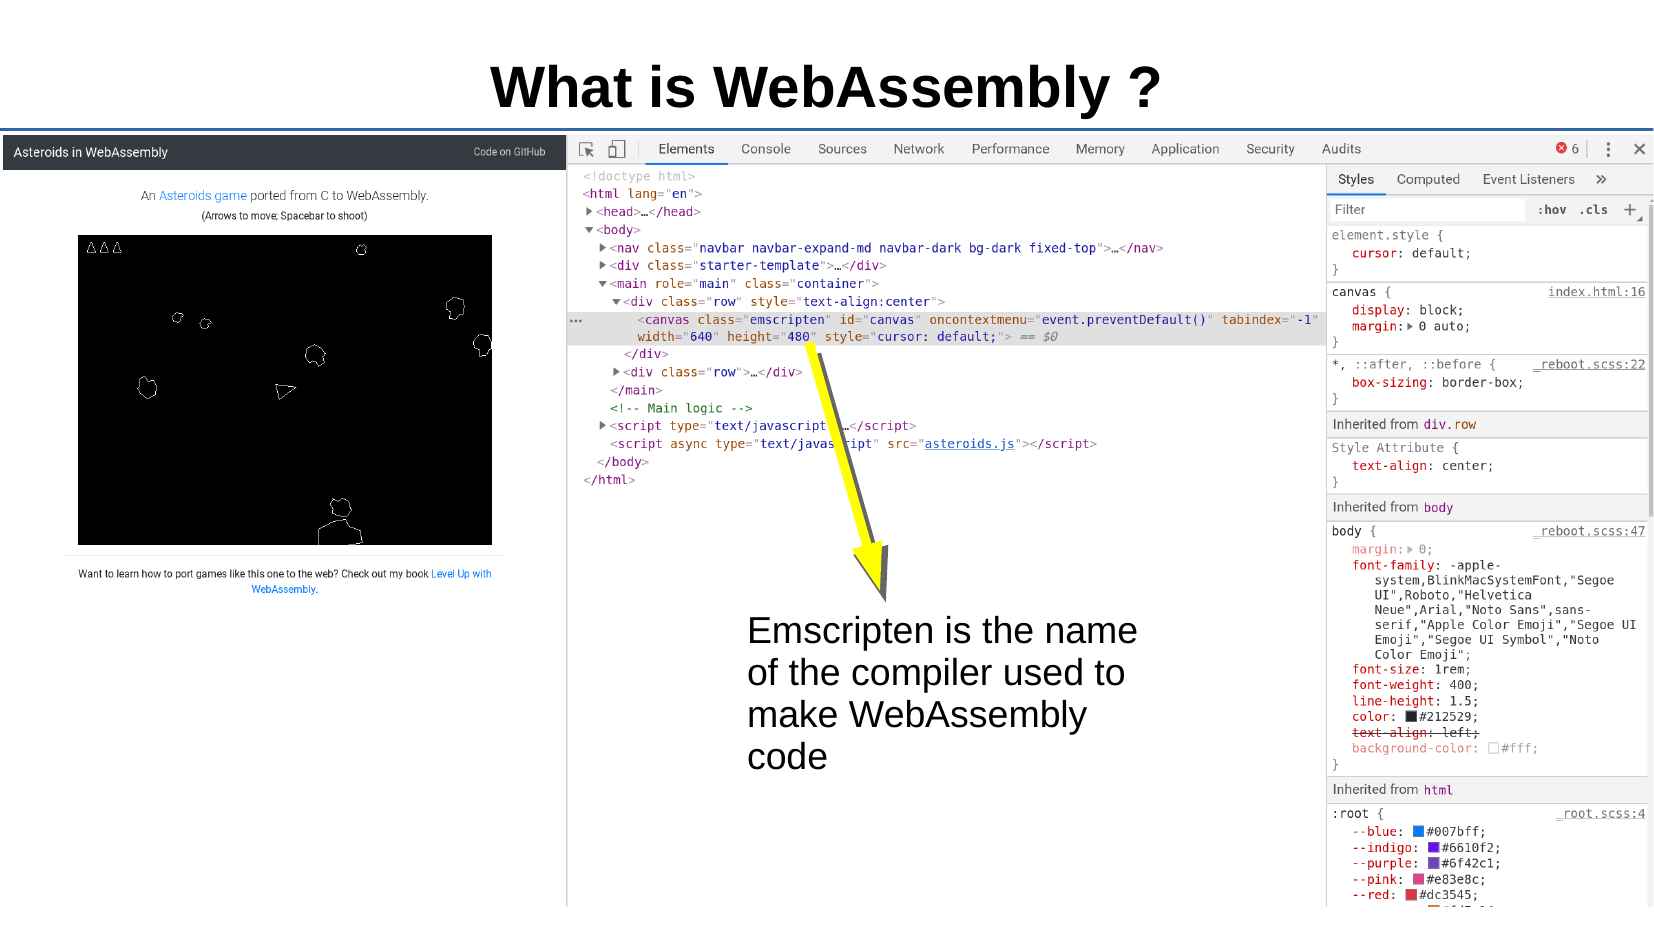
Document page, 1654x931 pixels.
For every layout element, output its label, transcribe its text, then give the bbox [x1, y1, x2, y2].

picture [3, 135, 1654, 907]
text_box What is WebAssembly ? [466, 47, 1188, 128]
text_box Emscripten is the name of the compiler used to make WebAssembly code [732, 602, 1182, 786]
